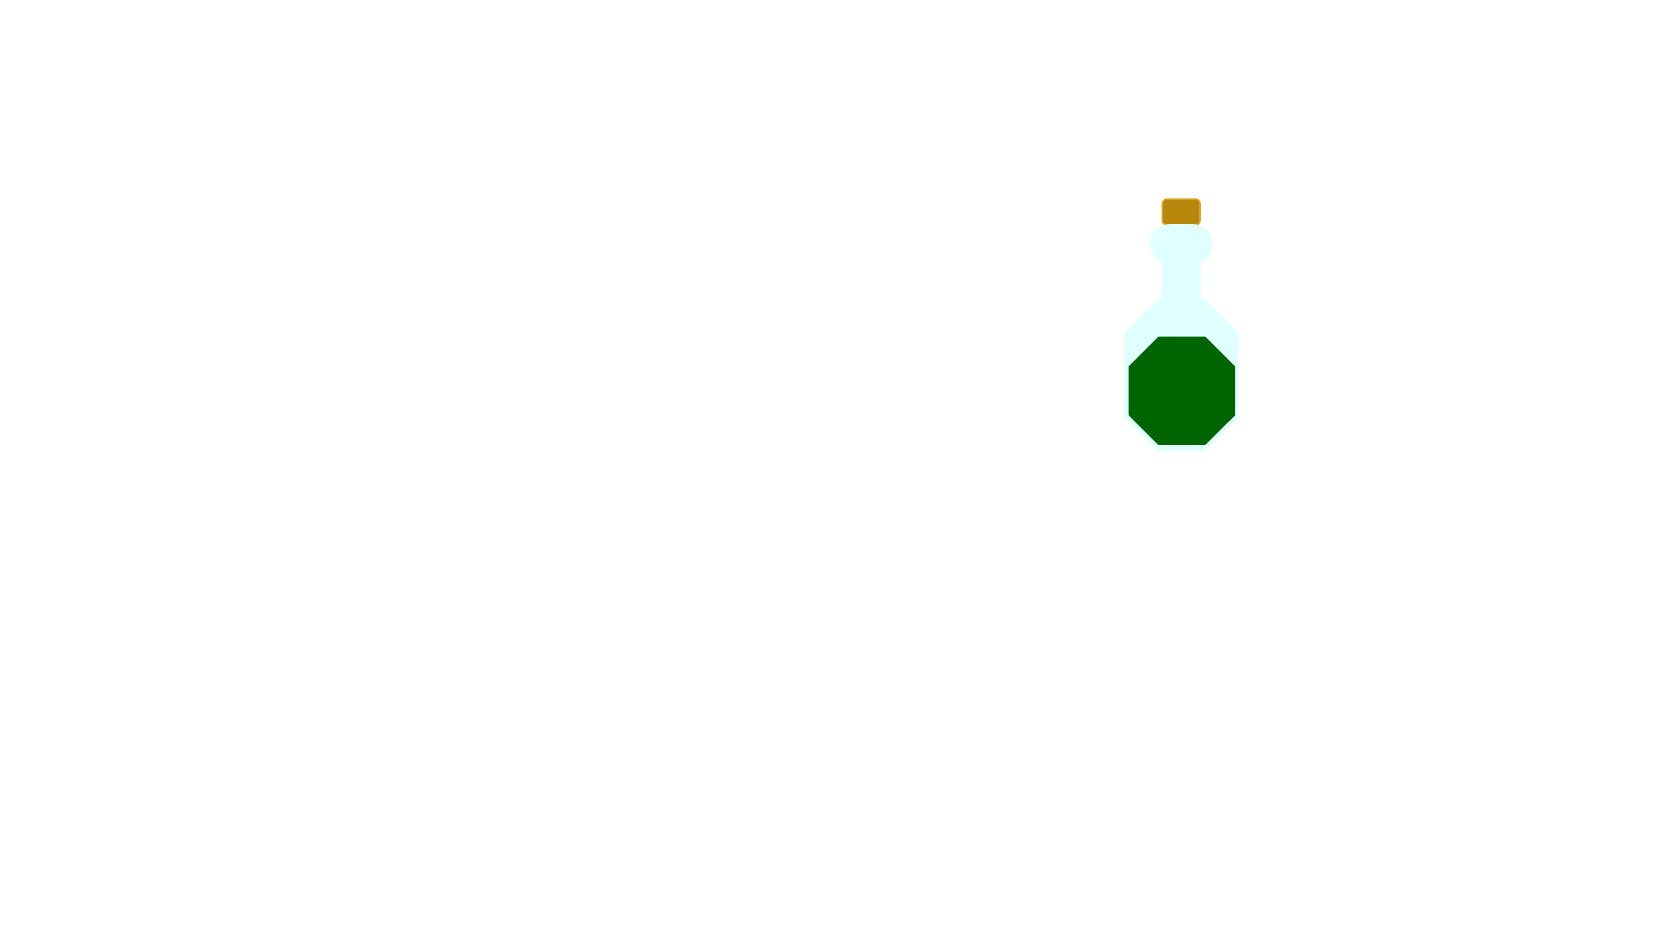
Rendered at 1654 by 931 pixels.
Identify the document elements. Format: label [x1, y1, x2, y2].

text_box [1124, 199, 1238, 451]
